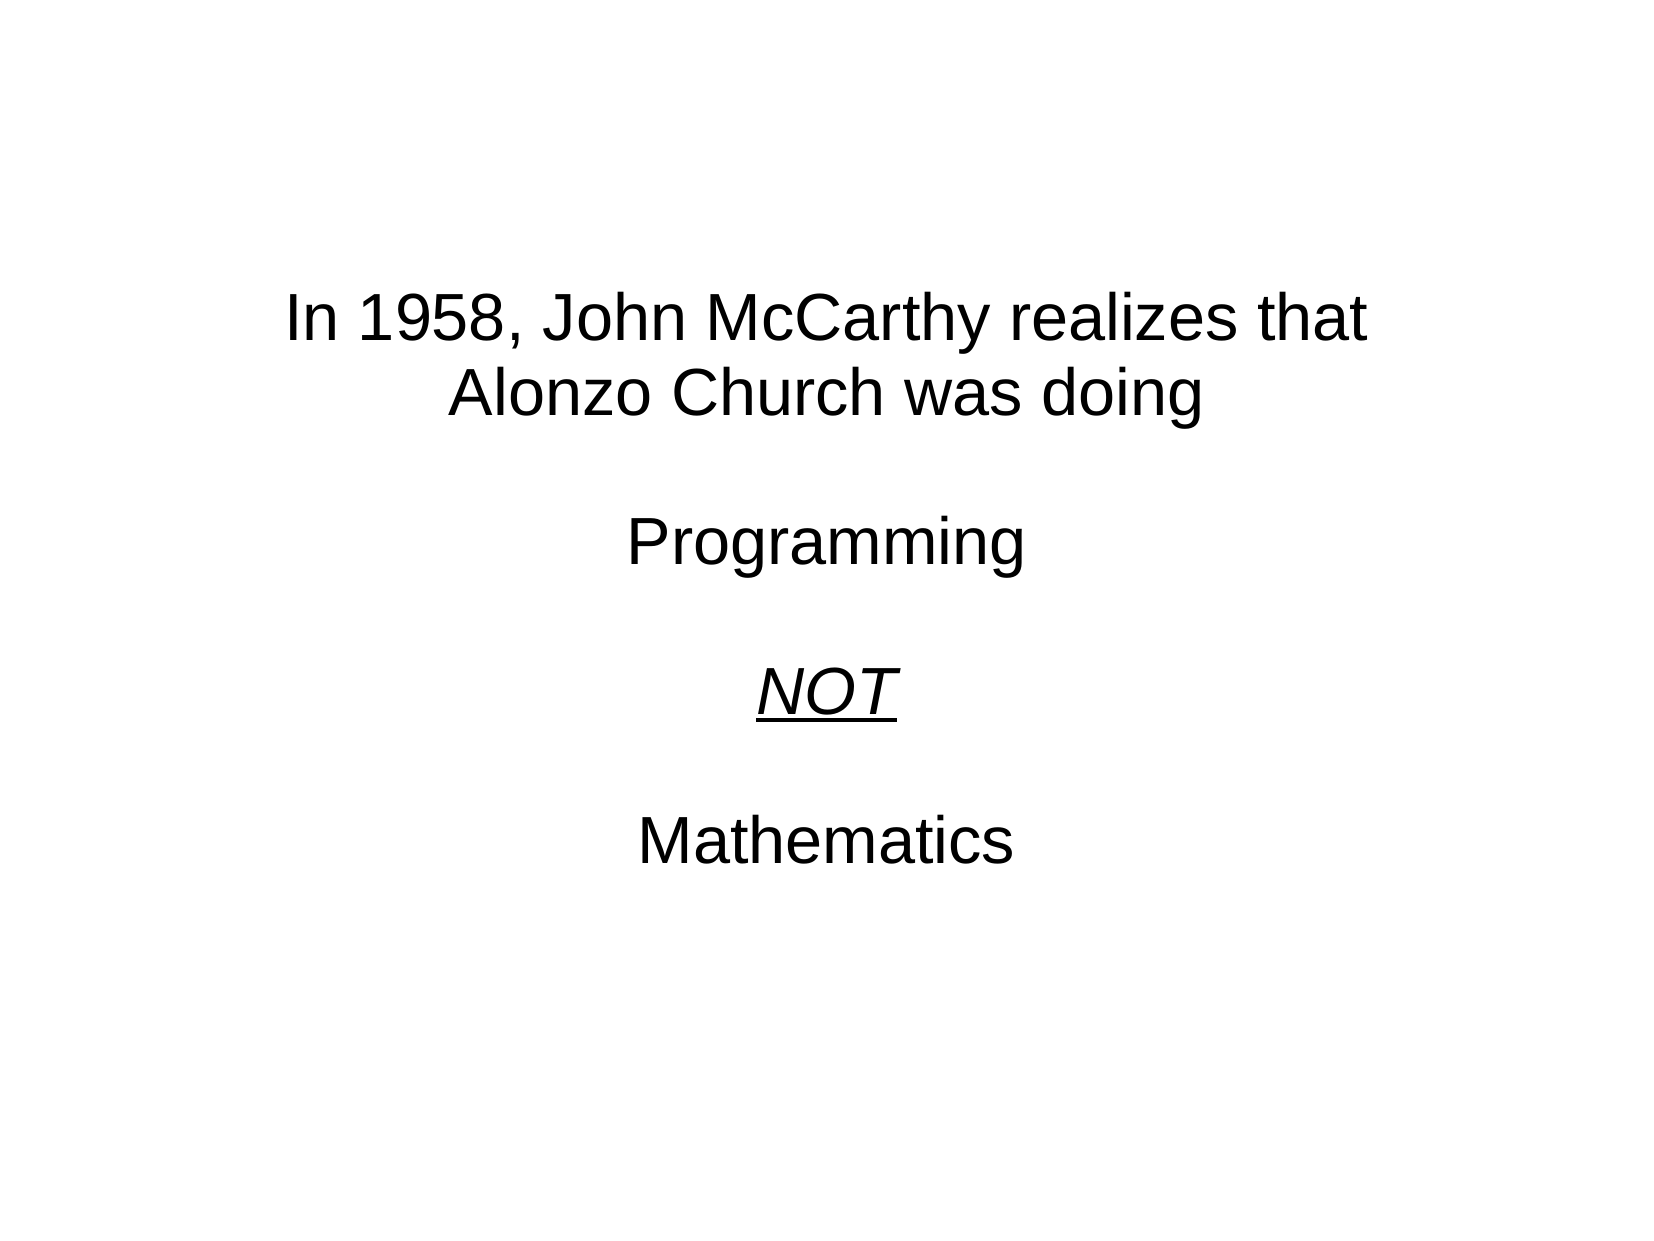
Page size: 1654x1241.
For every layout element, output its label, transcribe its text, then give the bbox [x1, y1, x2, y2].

subtitle In 1958, John McCarthy realizes that Alonzo Church was doing Programming NOT Mathematics [82, 49, 1571, 1109]
